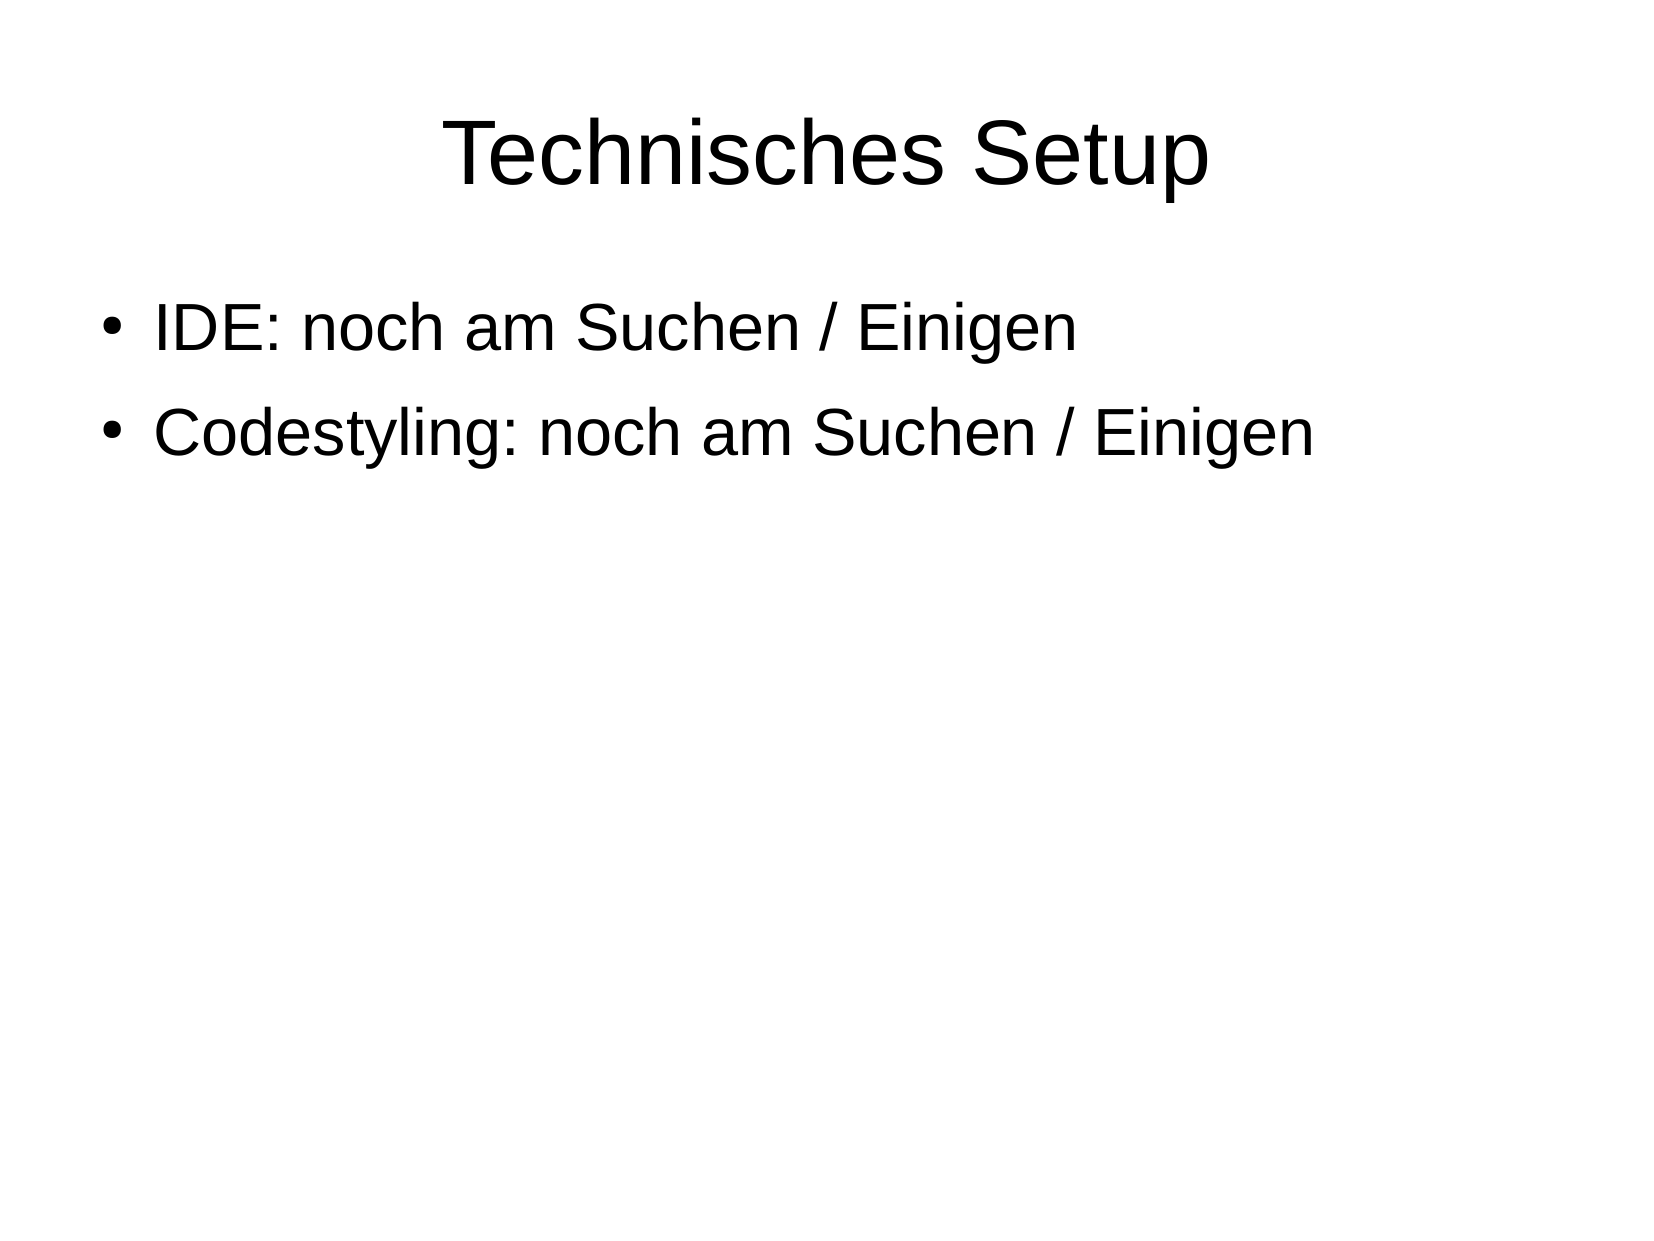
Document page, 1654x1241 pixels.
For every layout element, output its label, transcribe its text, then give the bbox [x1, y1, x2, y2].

list IDE: noch am Suchen / Einigen Codestyling: noch am Suchen / Einigen [82, 290, 1571, 1010]
title Technisches Setup [82, 49, 1571, 257]
